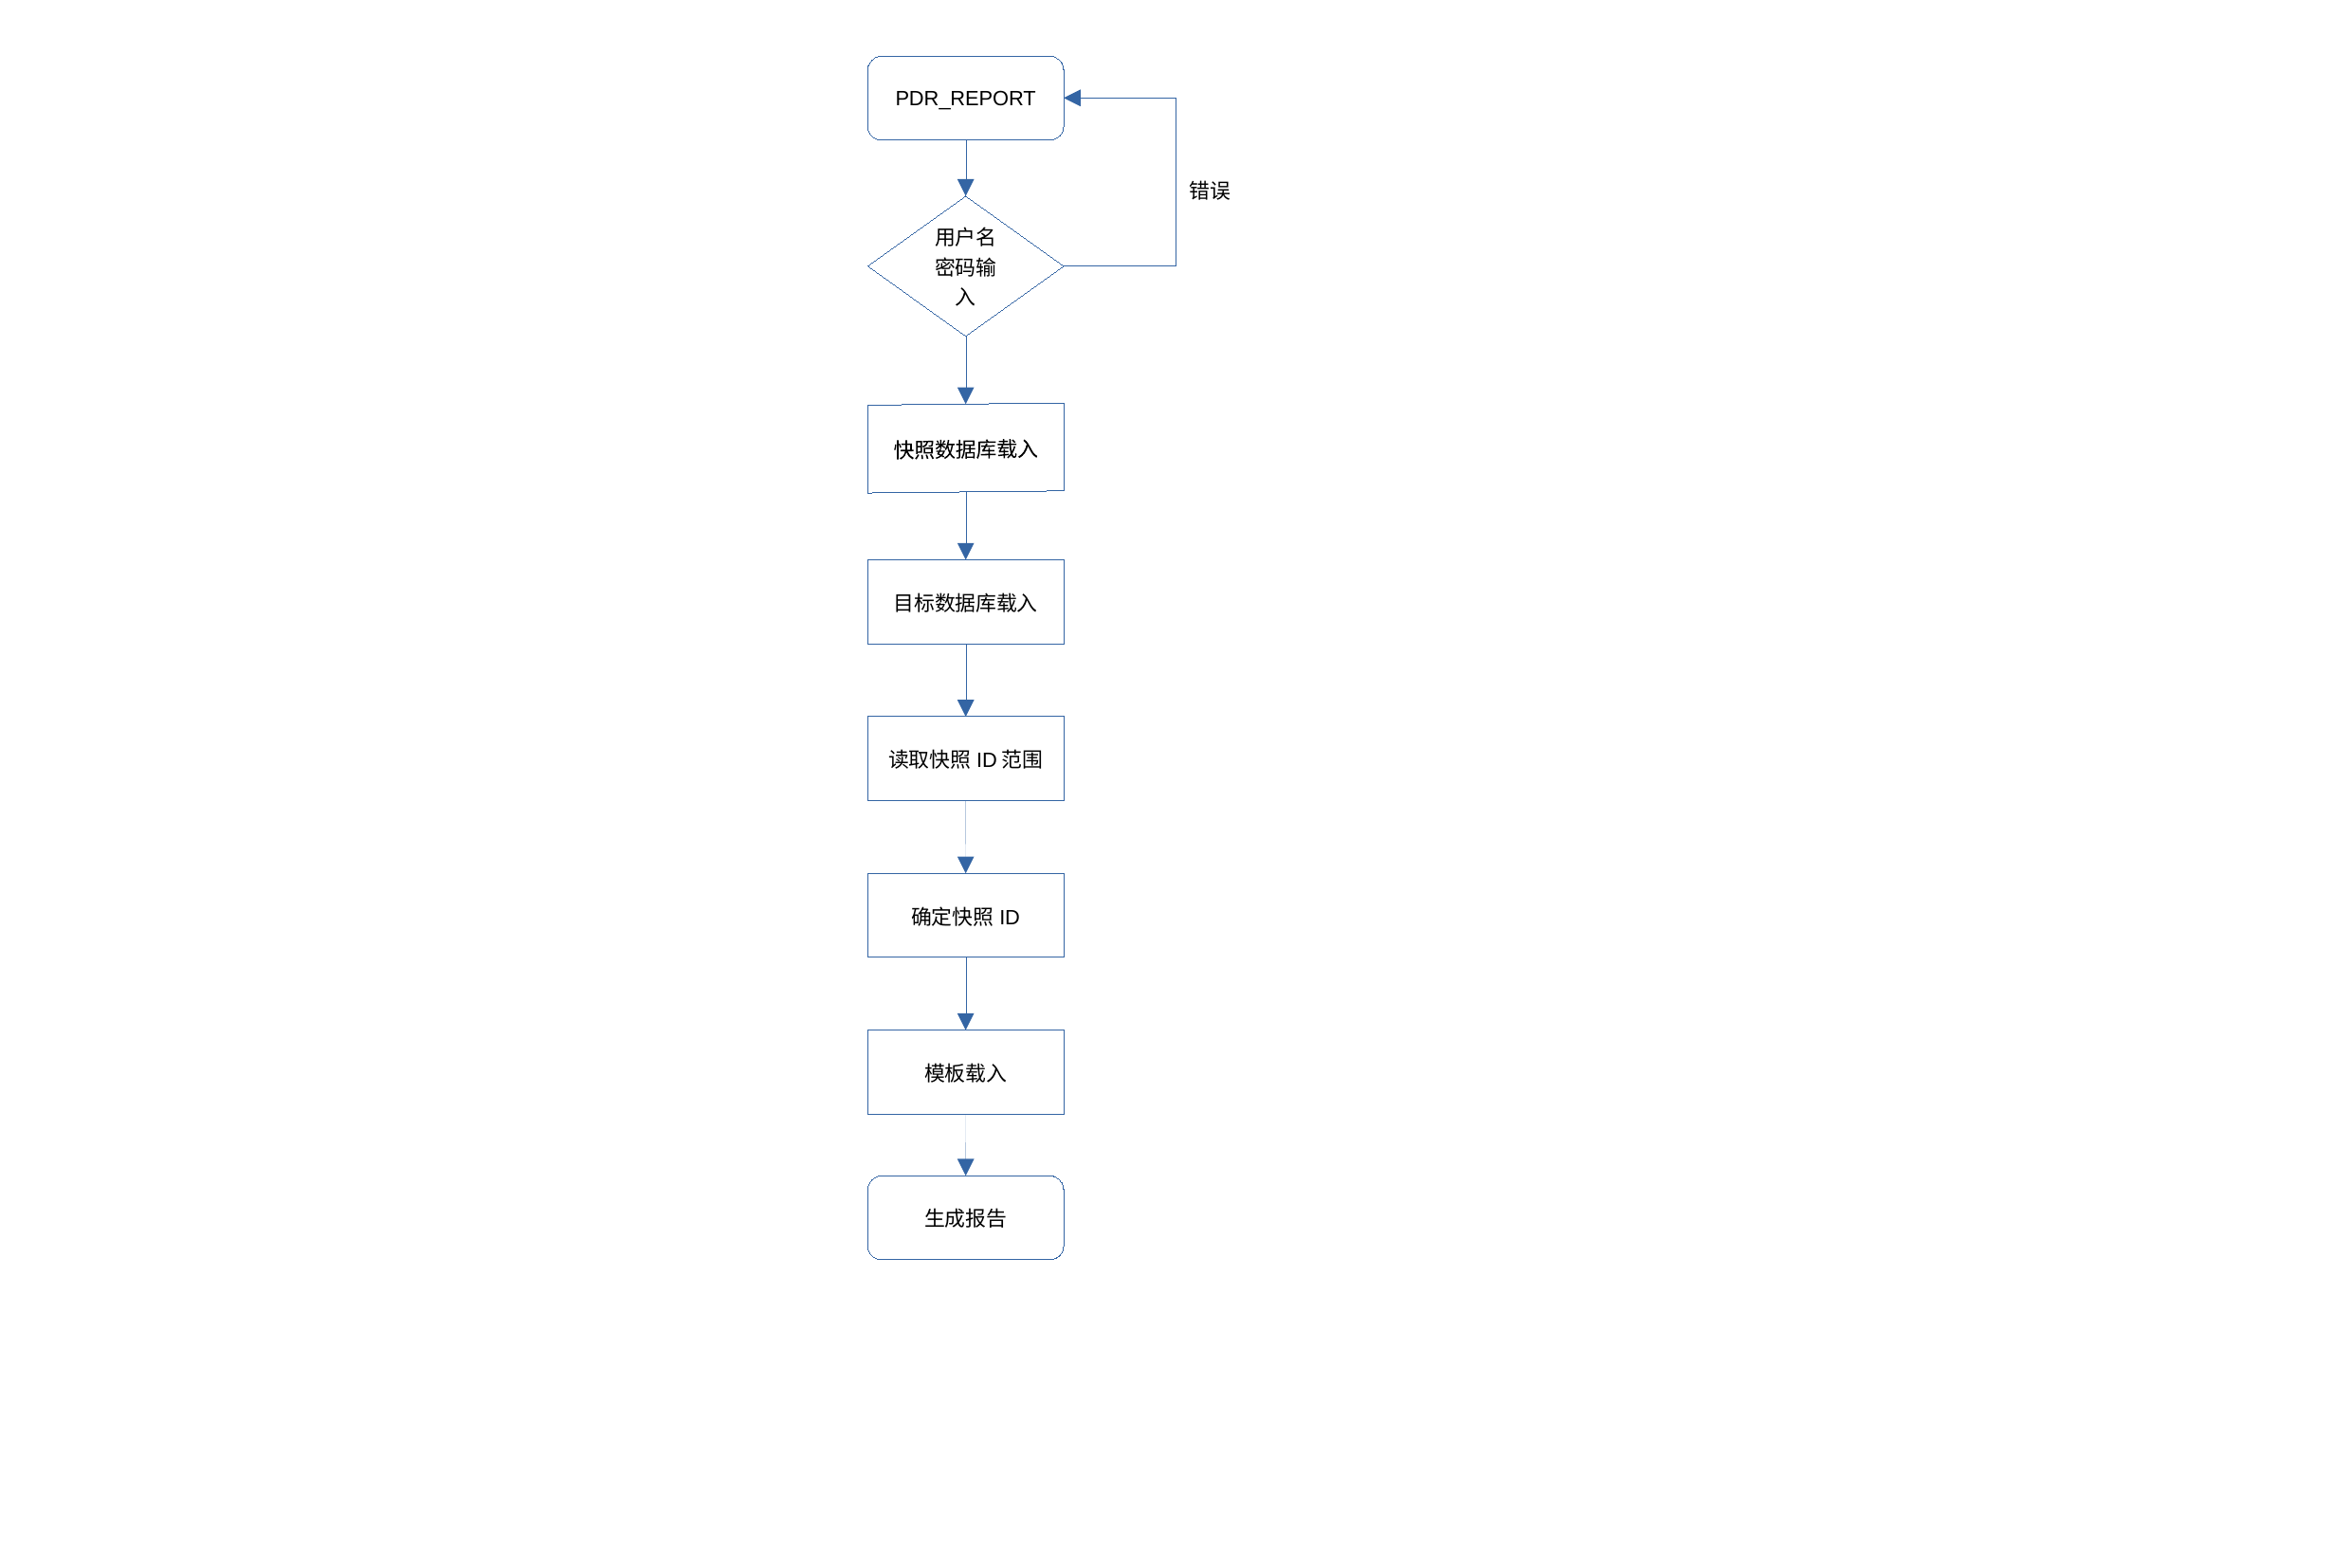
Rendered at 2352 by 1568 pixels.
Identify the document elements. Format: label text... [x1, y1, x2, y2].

text_box 生成报告 [867, 1176, 1065, 1260]
text_box 读取快照ID范围 [867, 716, 1065, 801]
text_box 目标数据库载入 [867, 559, 1065, 645]
text_box 模板载入 [867, 1030, 1065, 1115]
text_box 错误 [1176, 168, 1344, 212]
text_box PDR_REPORT [867, 56, 1065, 140]
text_box 快照数据库载入 [867, 403, 1065, 494]
text_box 用户名密码输入 [867, 196, 1064, 337]
text_box 确定快照ID [867, 873, 1065, 957]
